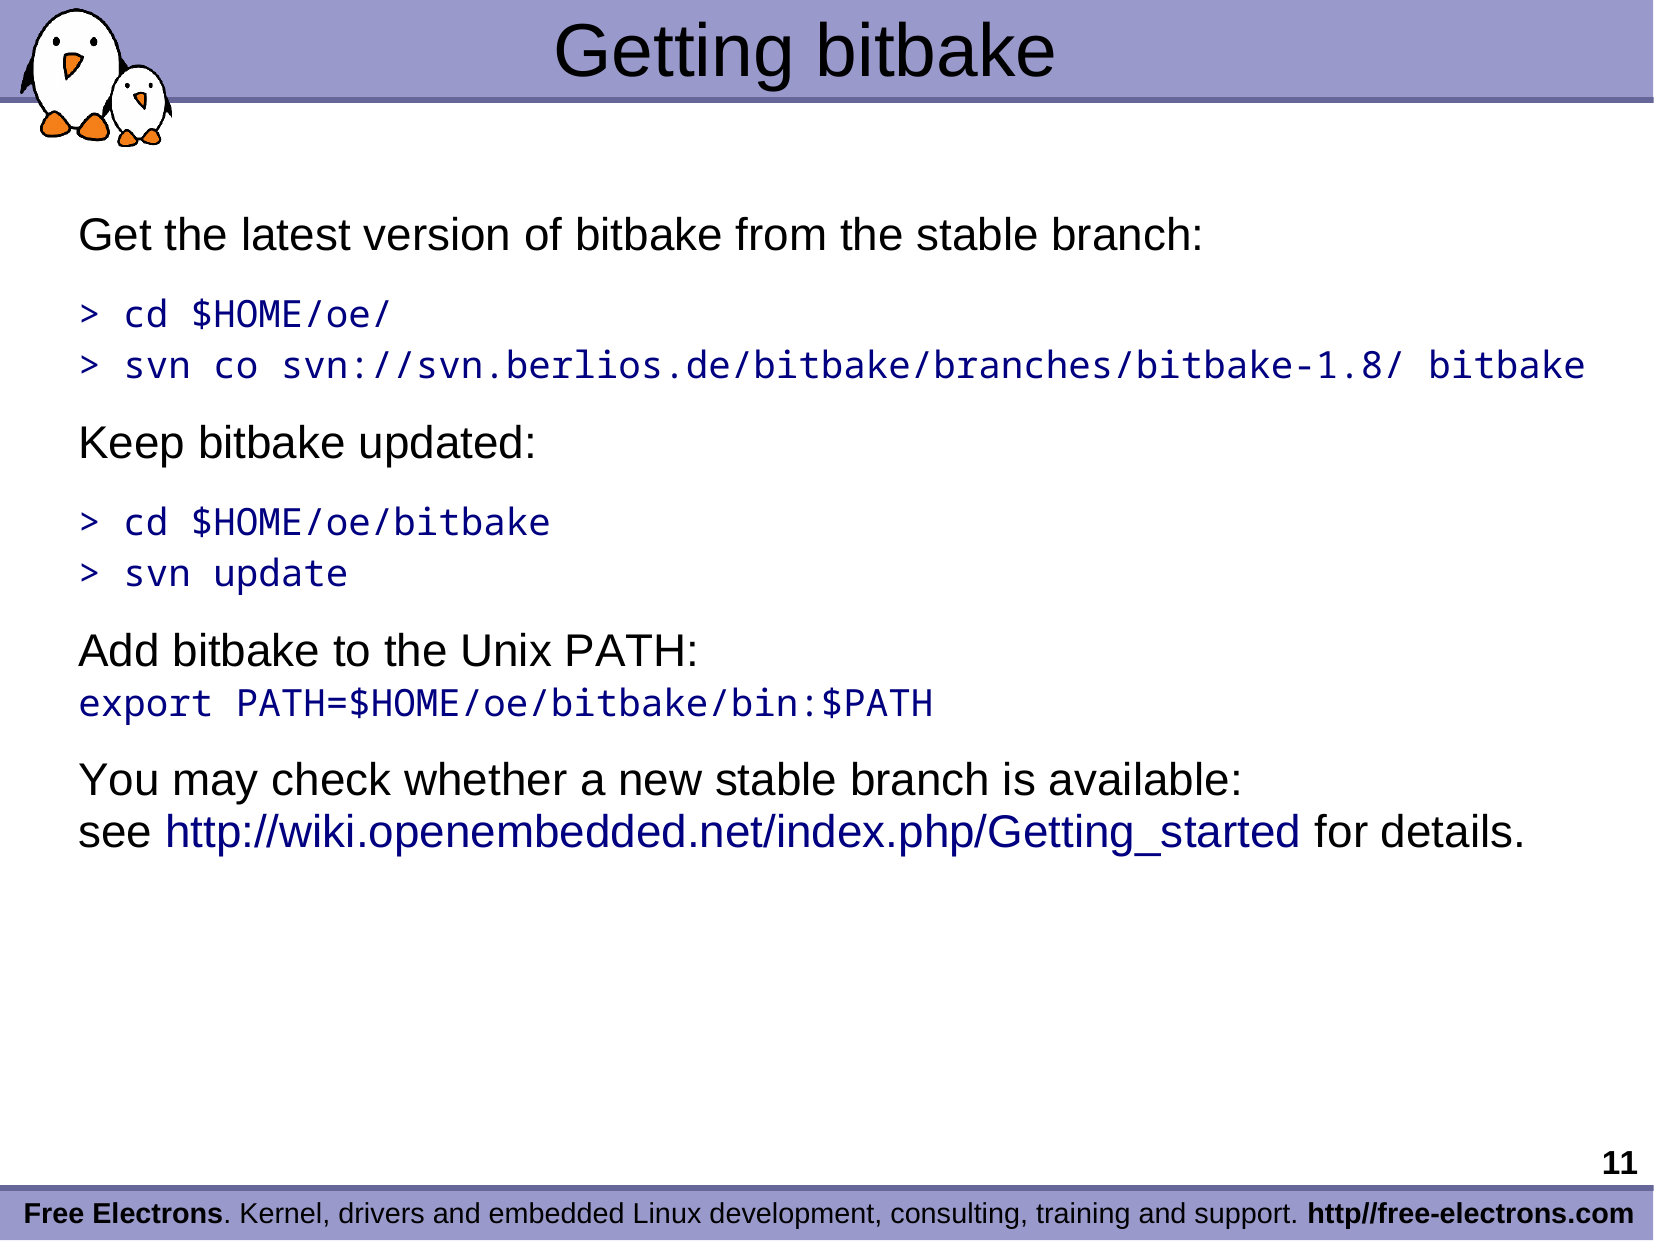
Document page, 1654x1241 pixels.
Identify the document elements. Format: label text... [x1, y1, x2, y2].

picture [20, 8, 172, 147]
list Get the latest version of bitbake from the stable branch: > cd $HOME/oe/ > svn co svn://svn.berlios.de/bitbake/branches/bitbake-1.8/ bitbake Keep bitbake updated: > cd $HOME/oe/bitbake > svn update Add bitbake to the Unix PATH: export PATH=$HOME/oe/bitbake/bin:$PATH You may check whether a new stable branch is available: see http://wiki.openembedded.net/index.php/Getting_started for details. [60, 209, 1642, 1059]
title Getting bitbake [60, 0, 1551, 101]
